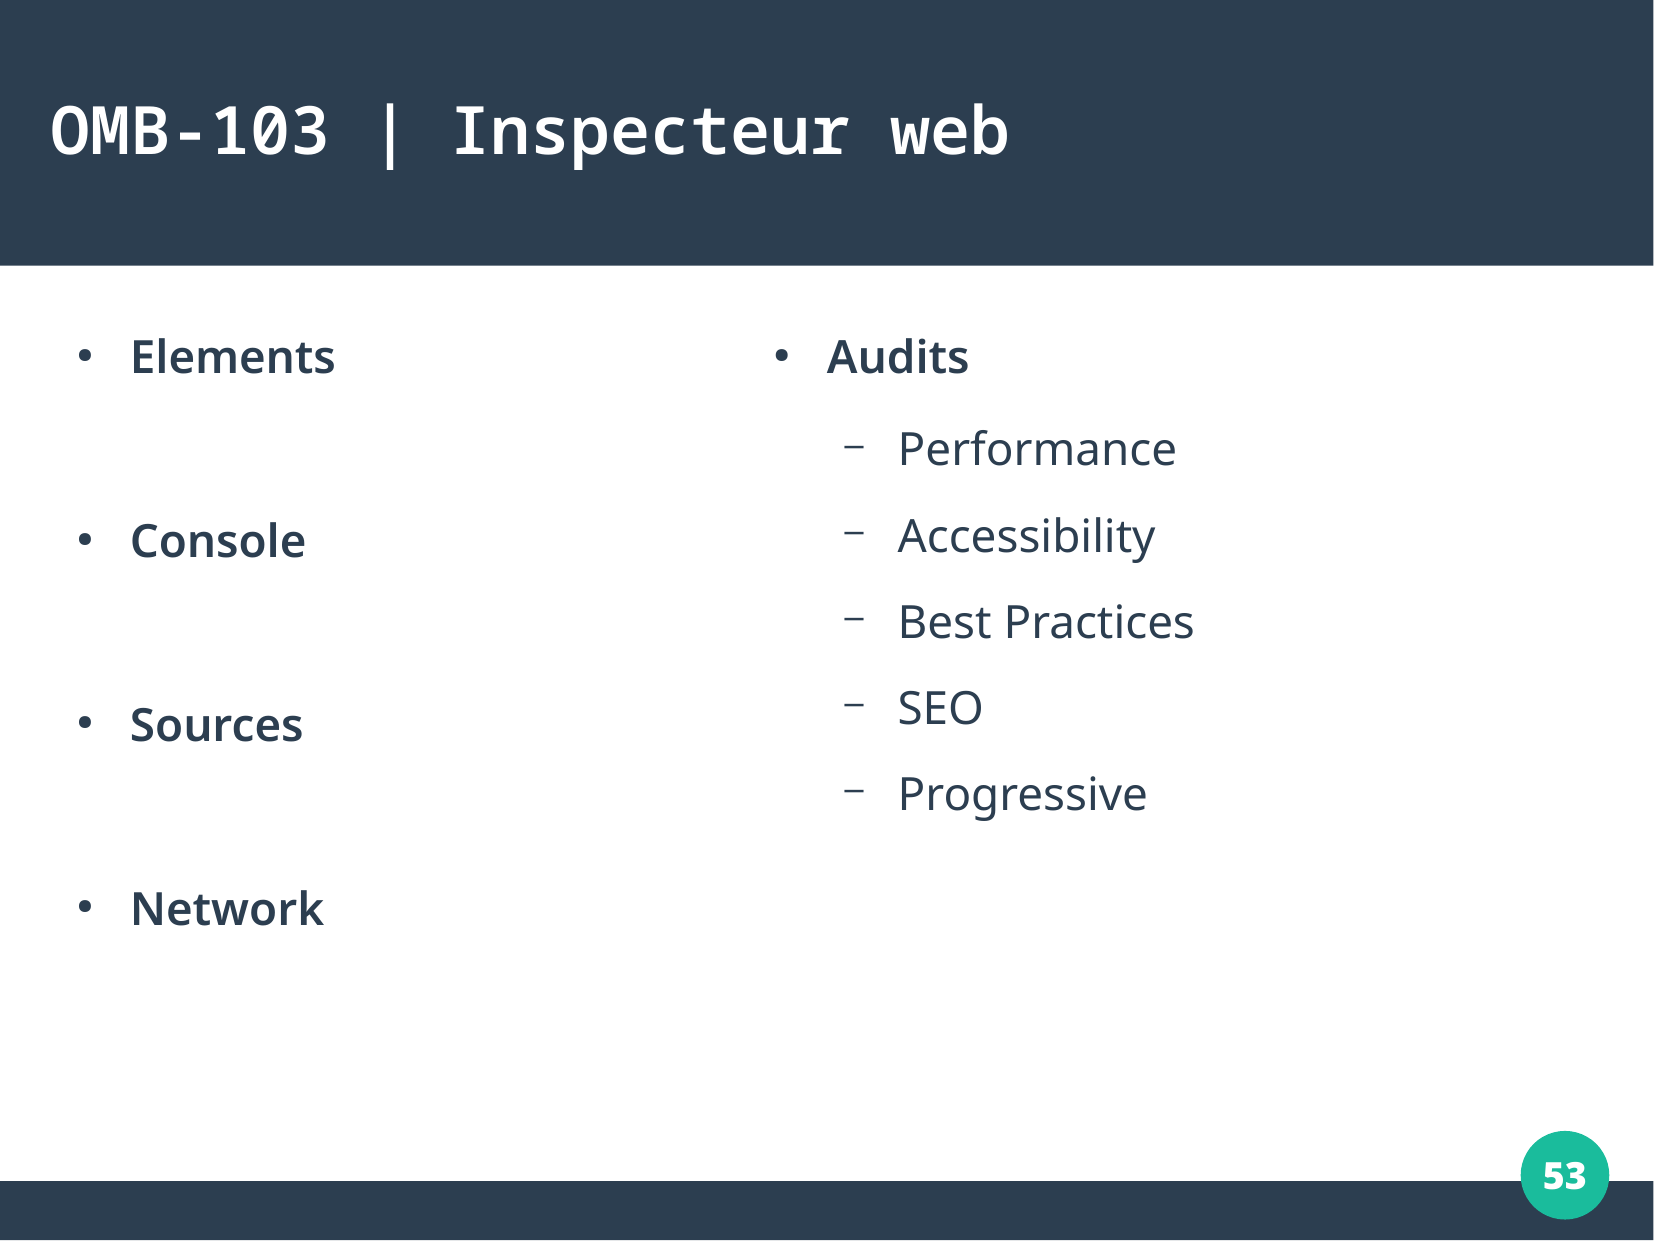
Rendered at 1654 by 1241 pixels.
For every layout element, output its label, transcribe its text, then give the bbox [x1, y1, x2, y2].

title OMB-103 | Inspecteur web [50, 49, 1586, 208]
list Audits Performance Accessibility Best Practices SEO Progressive [755, 324, 1600, 1152]
list Elements Console Sources Network [59, 324, 740, 1152]
